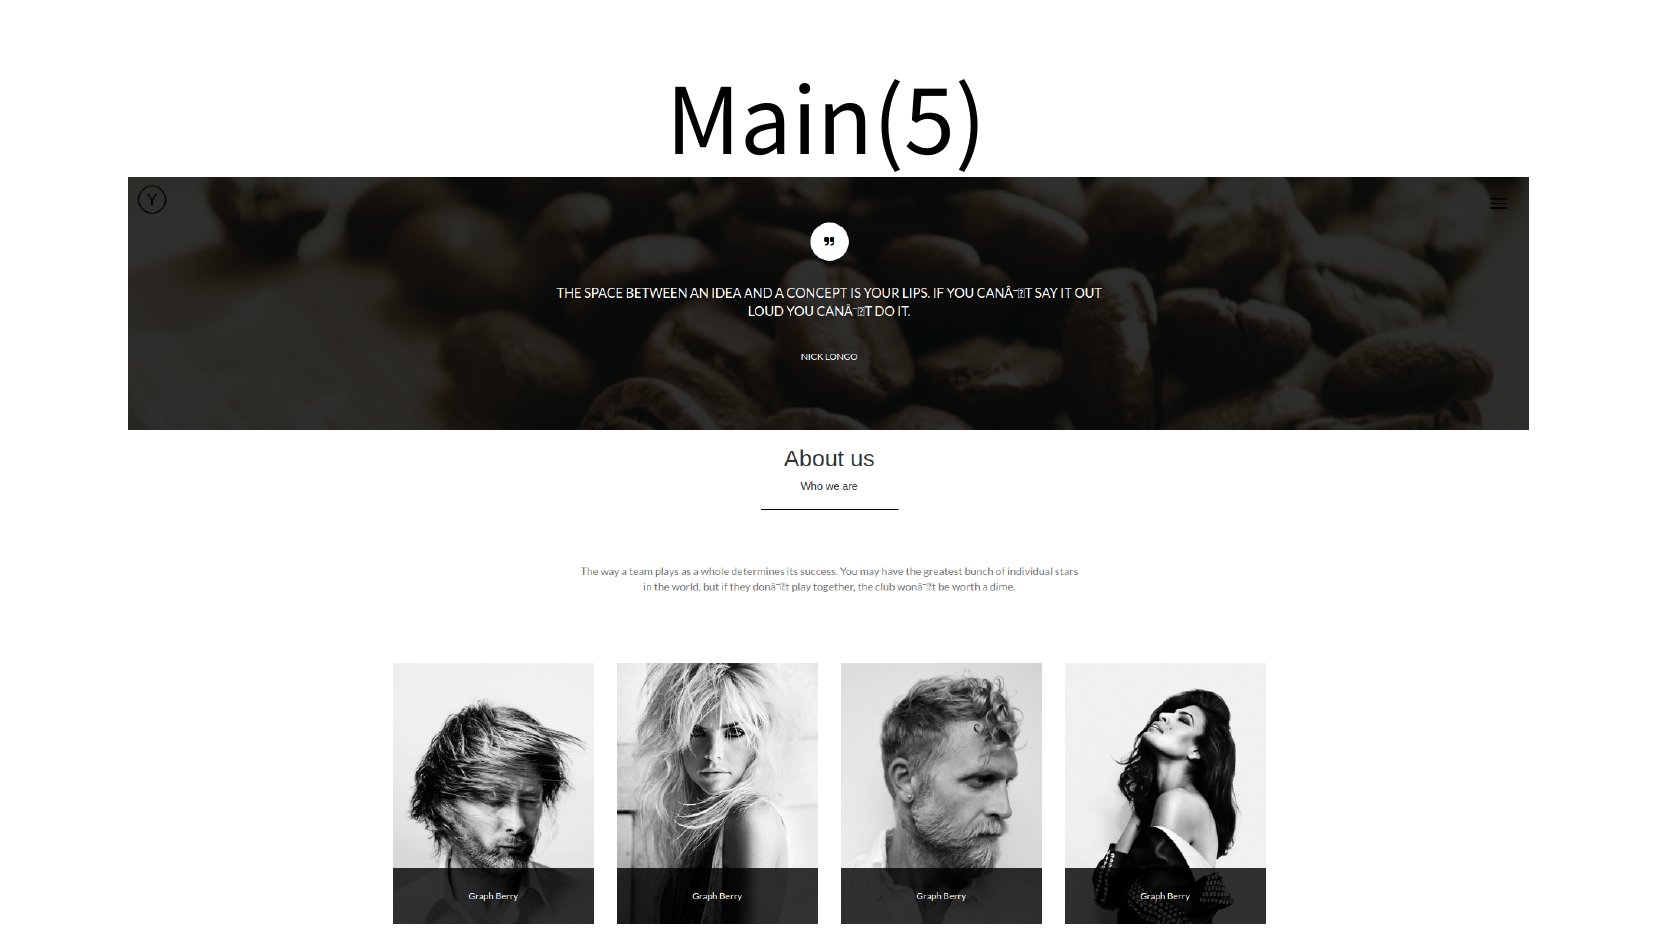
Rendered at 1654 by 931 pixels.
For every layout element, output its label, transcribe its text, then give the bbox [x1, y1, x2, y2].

title Main(5) [82, 37, 1571, 193]
picture [128, 177, 1529, 928]
